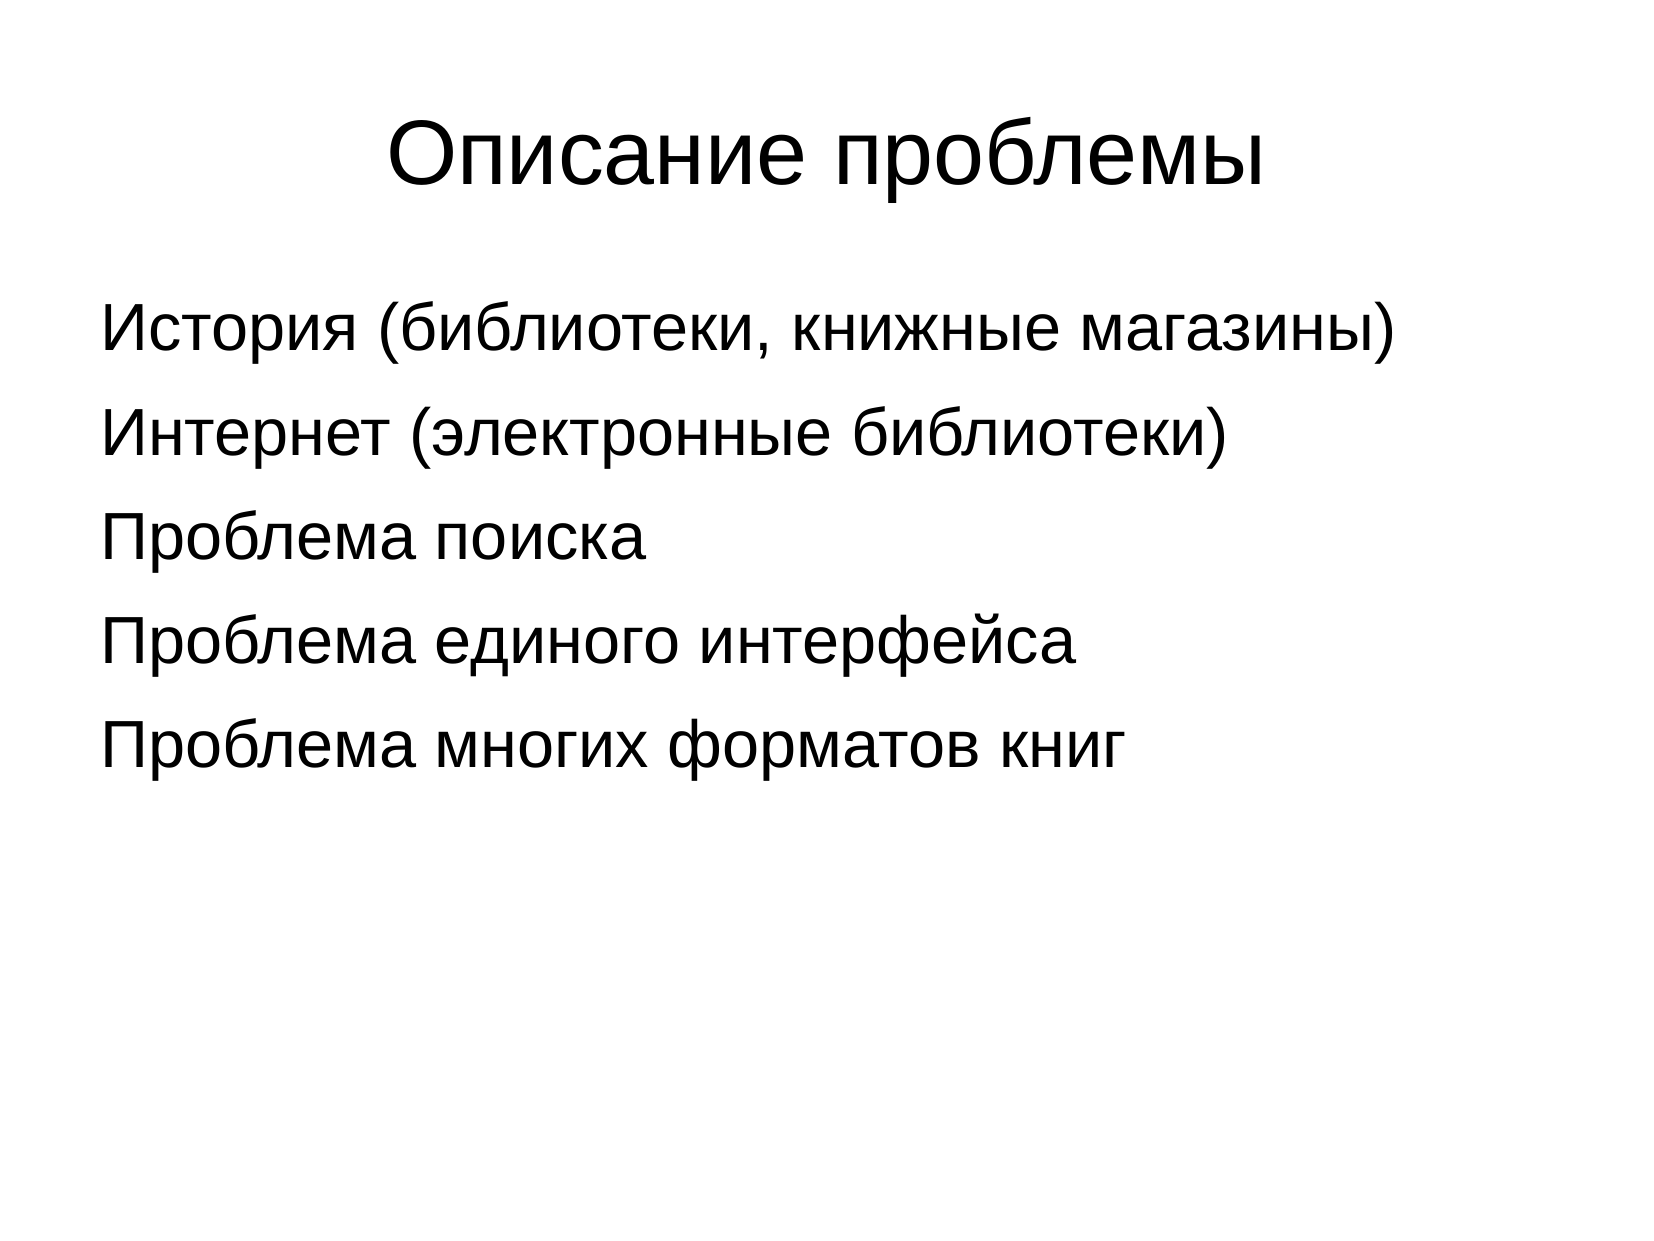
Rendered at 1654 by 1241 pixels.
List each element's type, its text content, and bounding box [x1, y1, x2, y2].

title Описание проблемы [82, 56, 1571, 250]
list История (библиотеки, книжные магазины) Интернет (электронные библиотеки) Проблема поиска Проблема единого интерфейса Проблема многих форматов книг [82, 290, 1571, 1109]
